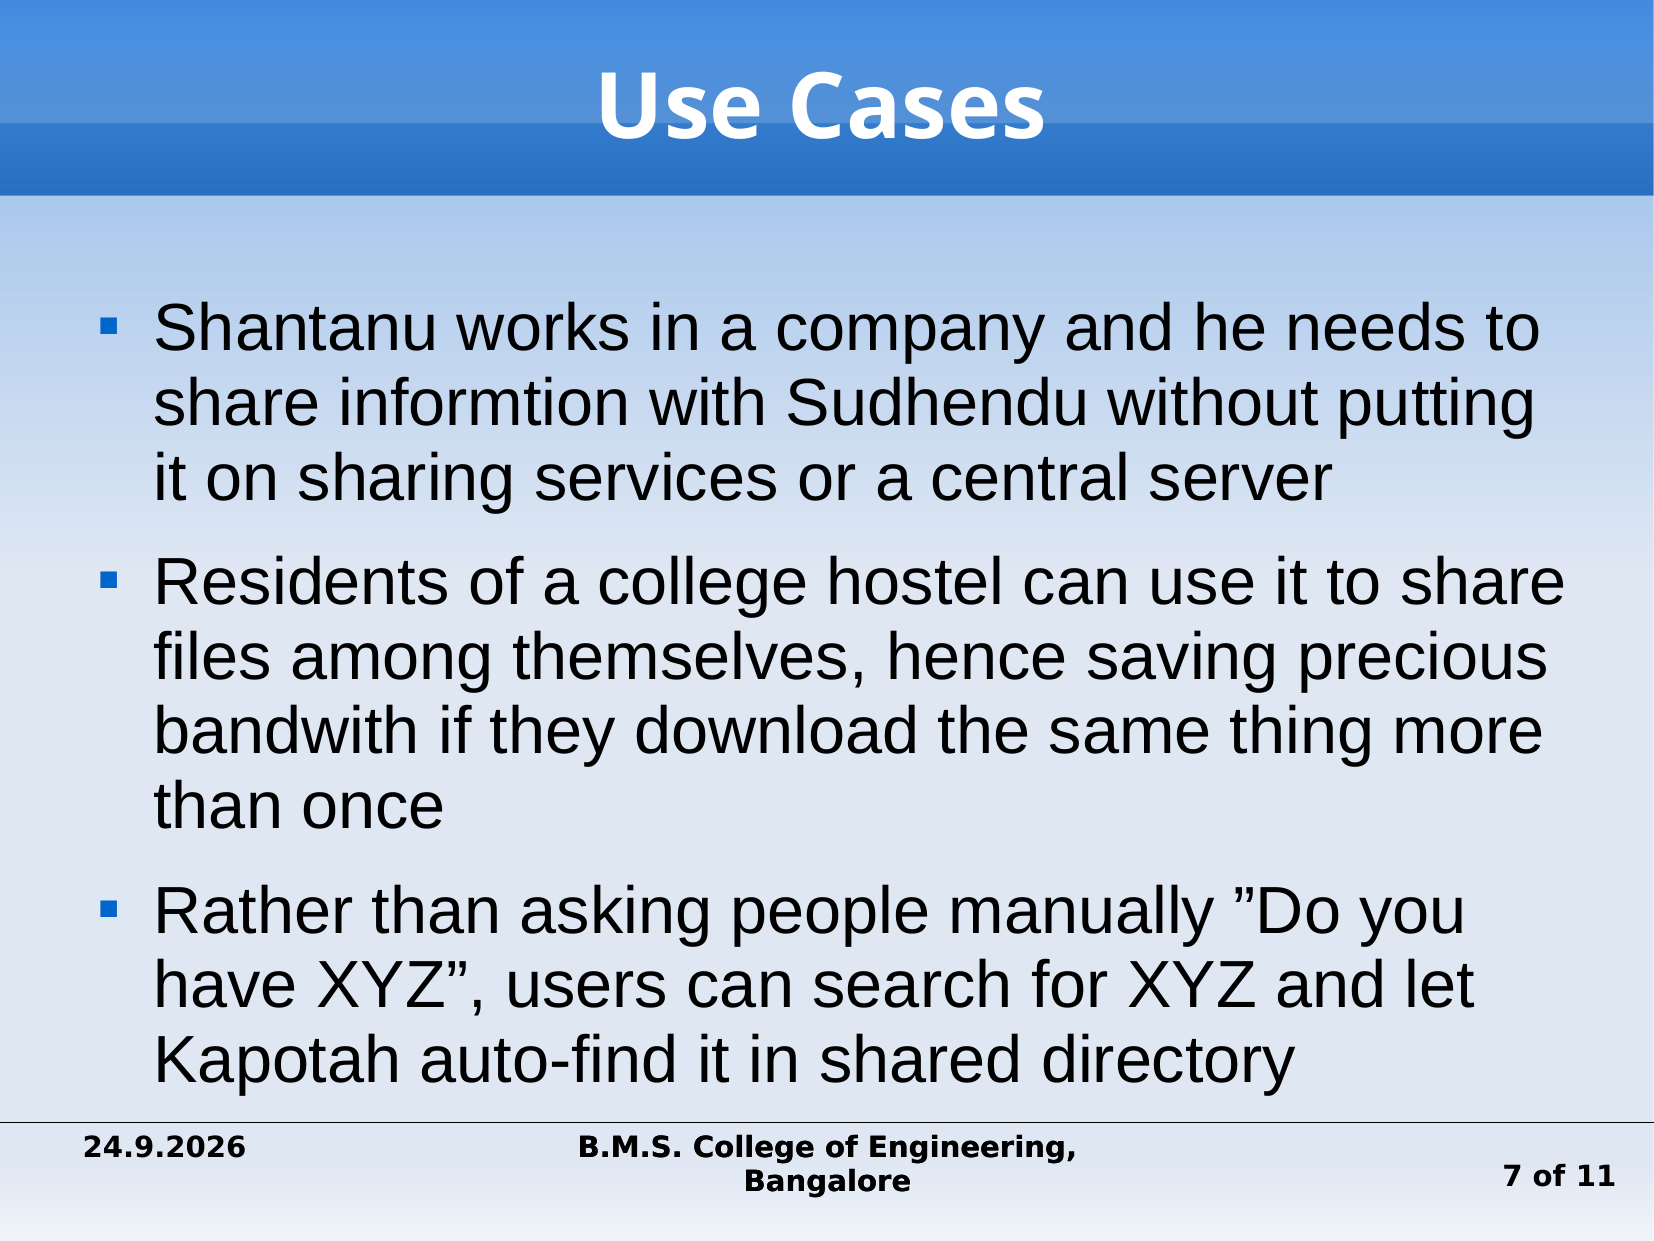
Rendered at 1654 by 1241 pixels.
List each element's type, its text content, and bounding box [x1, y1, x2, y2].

title Use Cases [76, 0, 1565, 208]
picture [0, 1123, 1654, 1241]
list Shantanu works in a company and he needs to share informtion with Sudhendu without putting it on sharing services or a central server Residents of a college hostel can use it to share files among themselves, hence saving precious bandwith if they download the same thing more than once Rather than asking people manually ”Do you have XYZ”, users can search for XYZ and let Kapotah auto-find it in shared directory [82, 290, 1571, 1109]
picture [0, 0, 1654, 1122]
